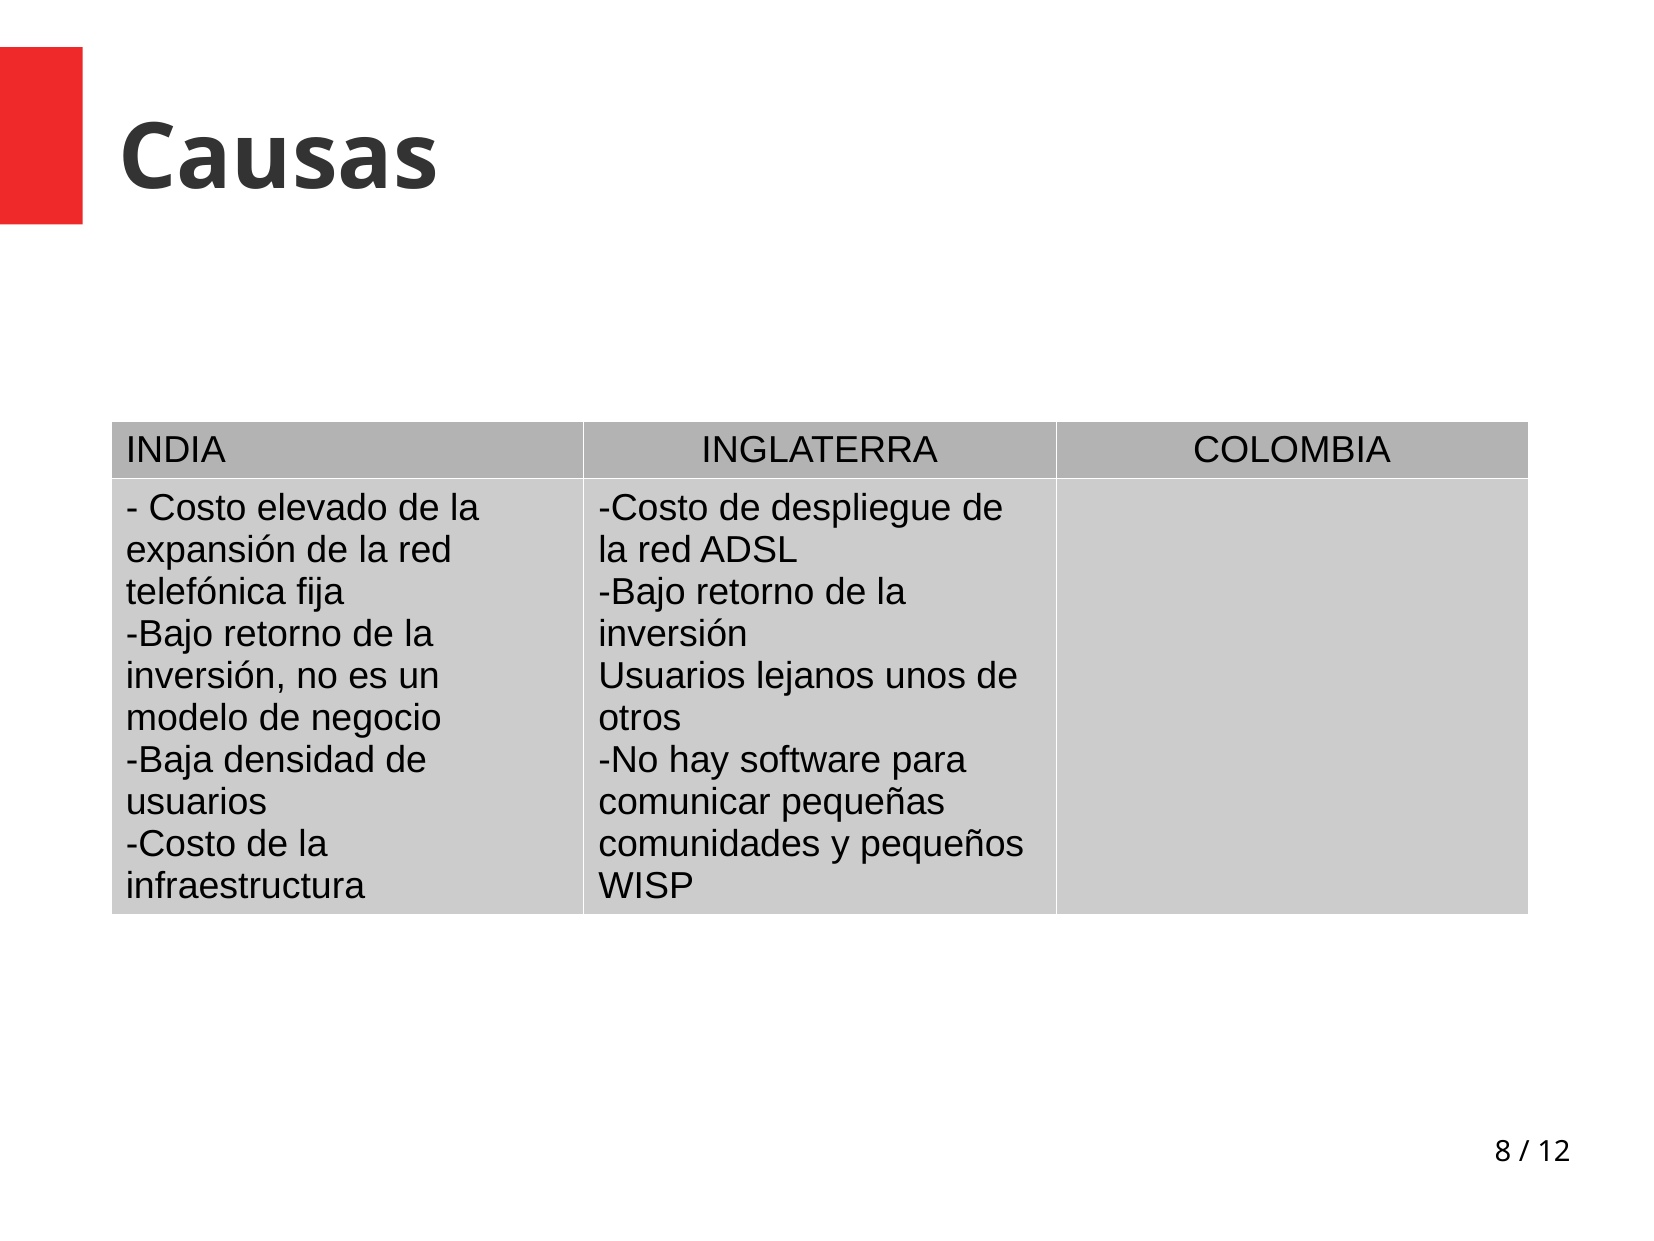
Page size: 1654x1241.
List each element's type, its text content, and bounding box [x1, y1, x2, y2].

table_header COLOMBIA [1057, 422, 1528, 478]
table_header INGLATERRA [584, 422, 1056, 478]
table_header INDIA [112, 422, 583, 478]
table_cell -Costo de despliegue de la red ADSL -Bajo retorno de la inversión Usuarios lejanos unos de otros -No hay software para comunicar pequeñas comunidades y pequeños WISP [584, 479, 1056, 914]
title Causas [118, 49, 1571, 257]
table_cell [1057, 479, 1528, 914]
table_cell - Costo elevado de la expansión de la red telefónica fija -Bajo retorno de la inversión, no es un modelo de negocio -Baja densidad de usuarios -Costo de la infraestructura [112, 479, 583, 914]
